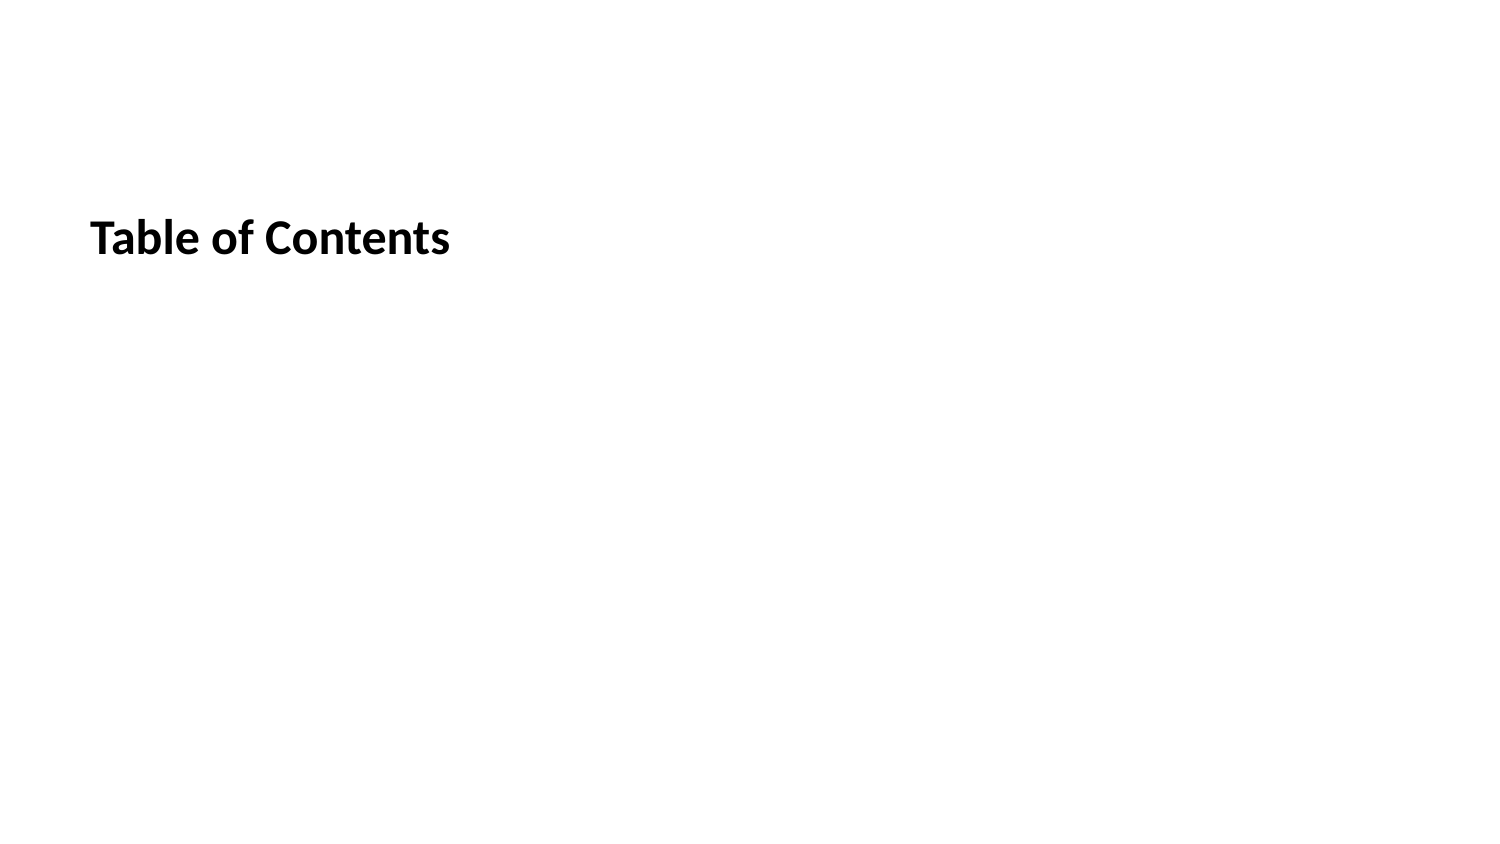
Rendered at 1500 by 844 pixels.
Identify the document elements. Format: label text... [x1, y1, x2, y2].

list Table of Contents [75, 196, 1425, 754]
